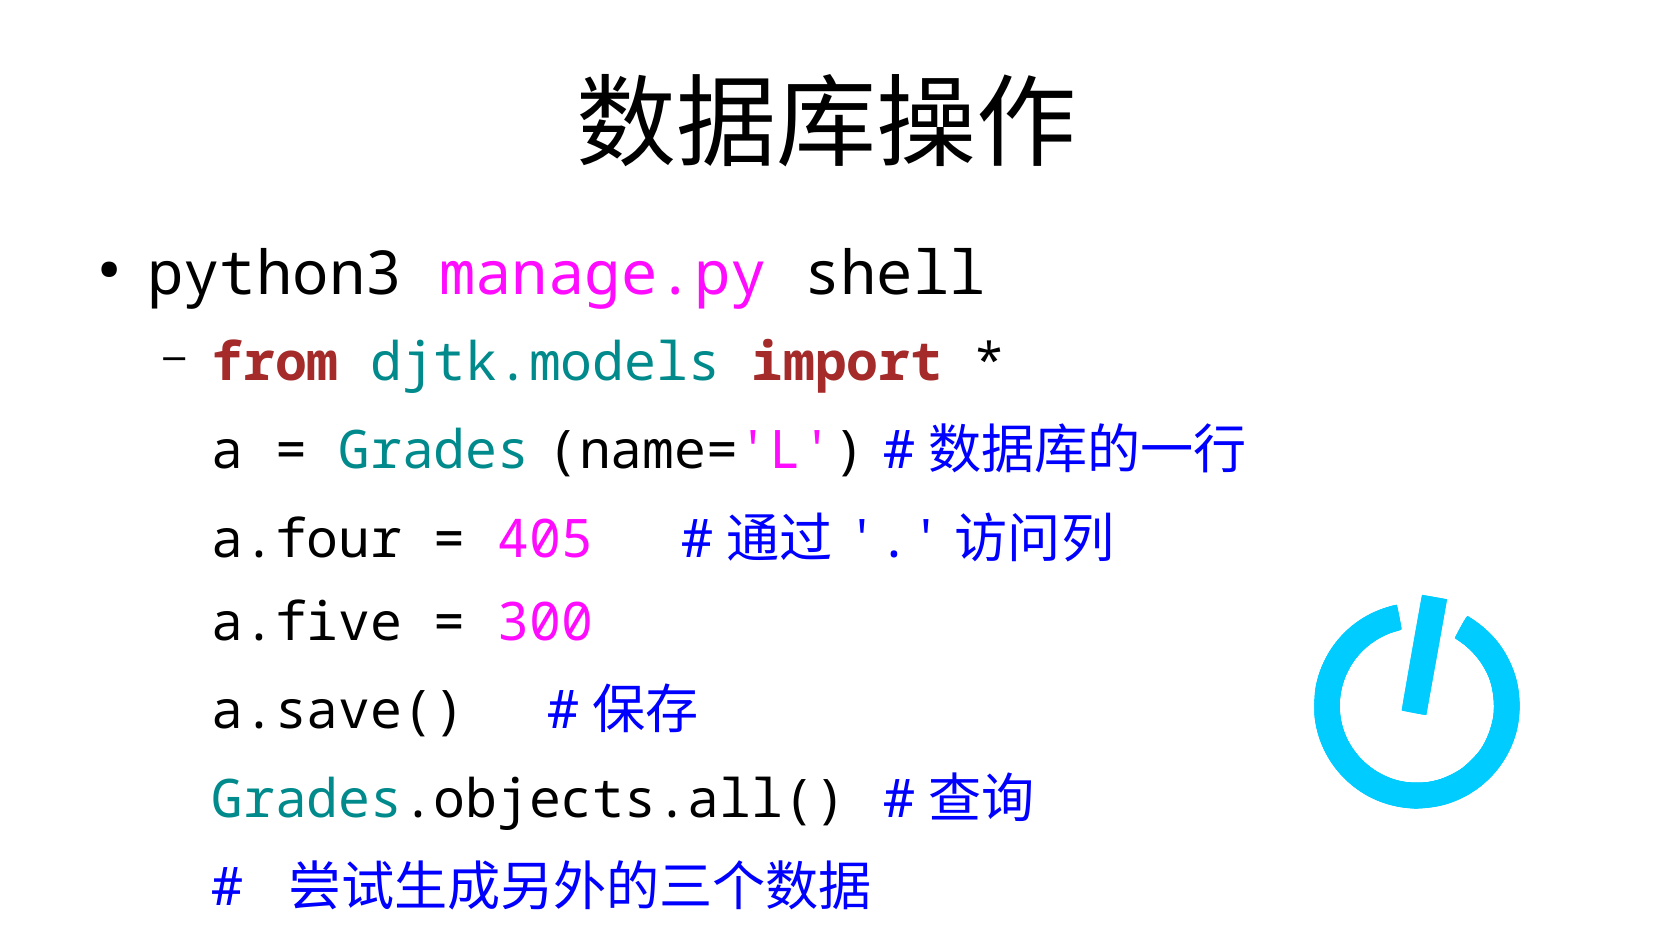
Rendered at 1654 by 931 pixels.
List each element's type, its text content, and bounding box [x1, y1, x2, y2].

title 数据库操作 [82, 37, 1571, 193]
list python3 manage.py shell from djtk.models import * a = Grades (name='L') #数据库的一行 a.four = 405 #通过'.'访问列 a.five = 300 a.save() #保存 Grades.objects.all() #查询 # 尝试生成另外的三个数据 [82, 217, 1571, 922]
